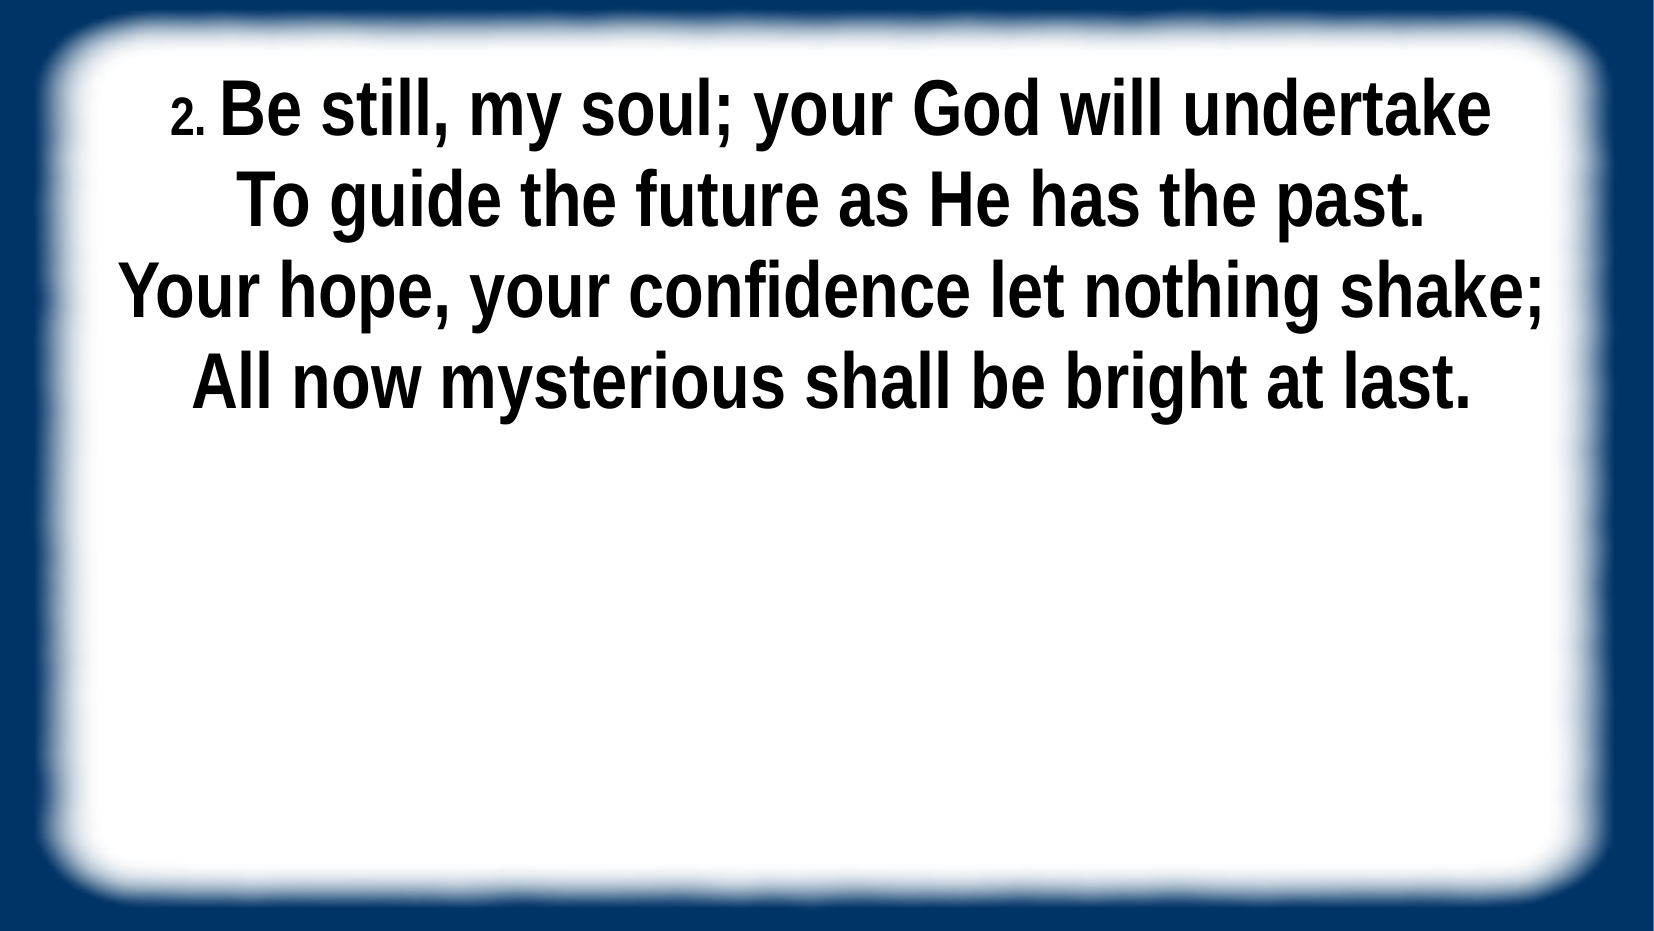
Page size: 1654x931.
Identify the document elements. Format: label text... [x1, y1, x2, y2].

picture [0, 0, 1654, 931]
text_box 2. Be still, my soul; your God will undertake To guide the future as He has the past. Your hope, your confidence let nothing shake; All now mysterious shall be bright at last. [90, 53, 1576, 451]
